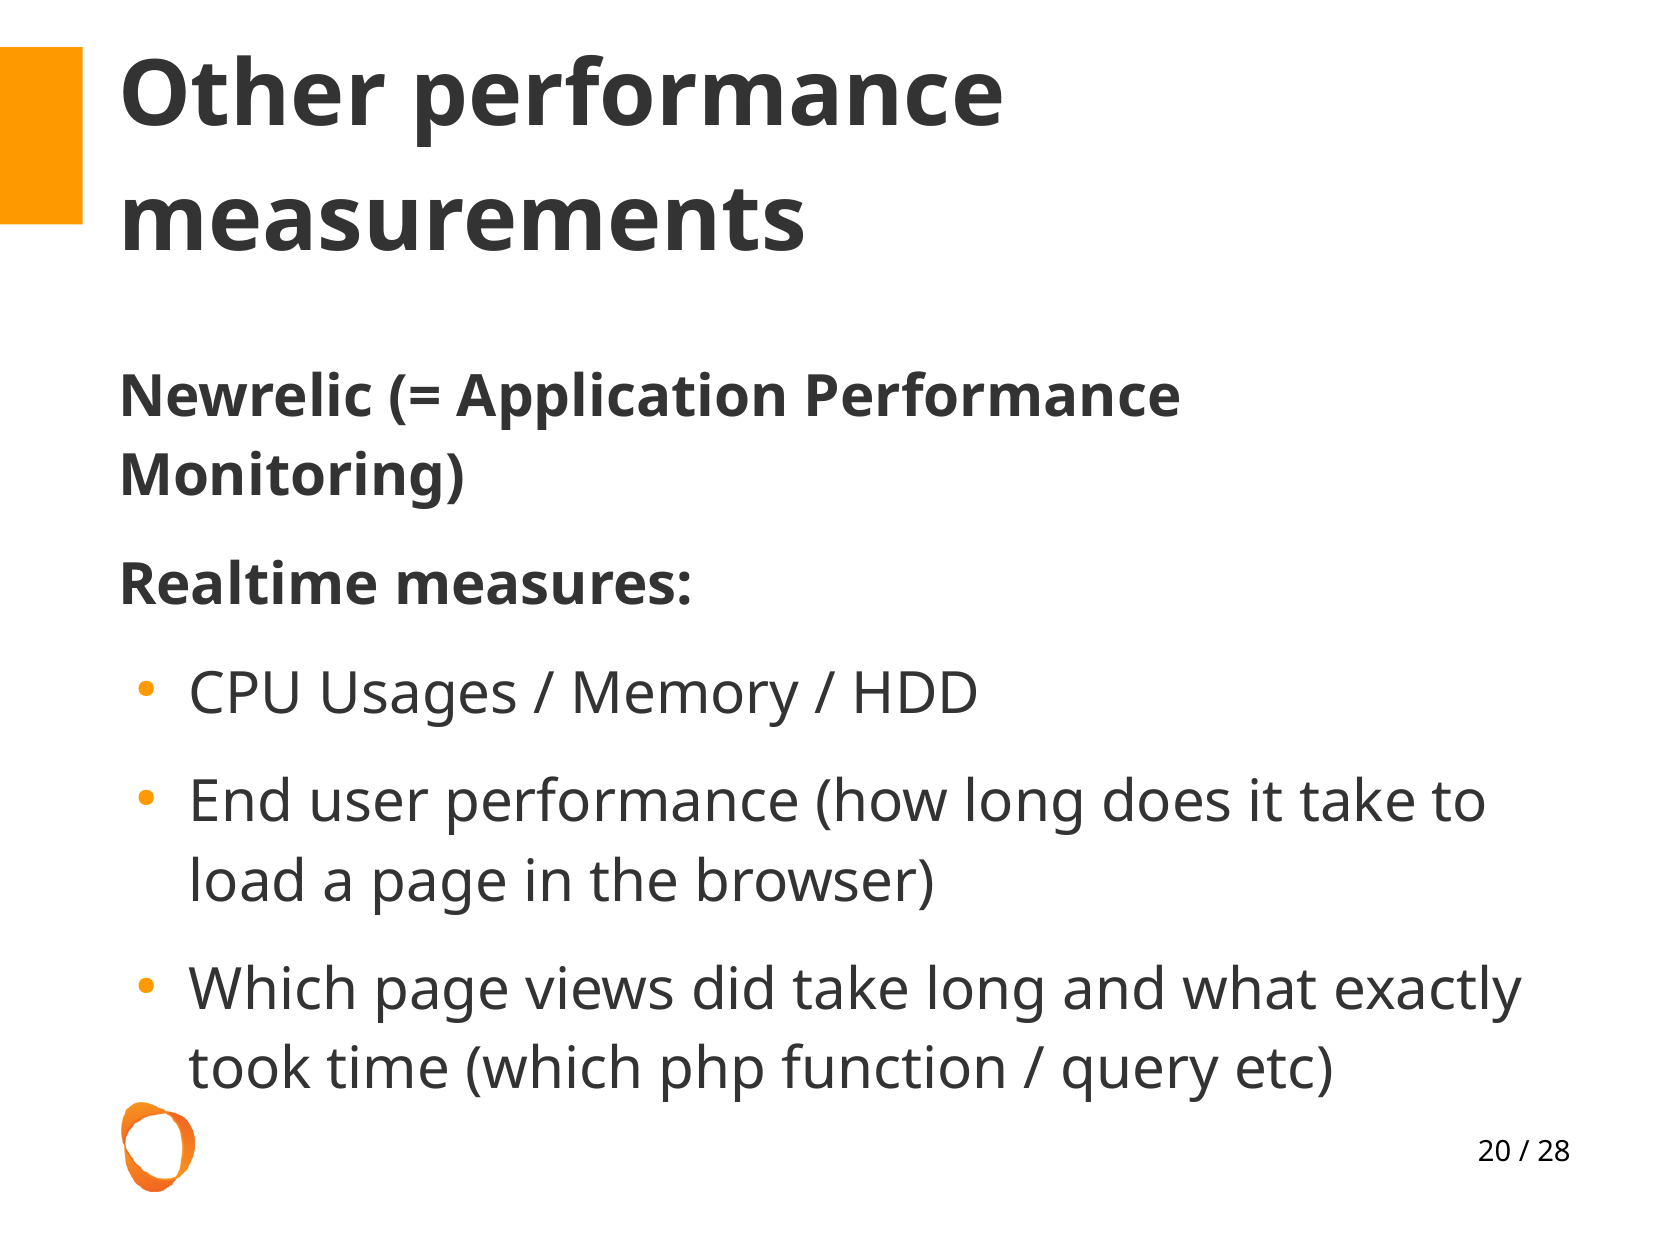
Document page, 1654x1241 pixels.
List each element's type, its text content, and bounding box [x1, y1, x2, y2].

list Newrelic (= Application Performance Monitoring) Realtime measures: CPU Usages / Memory / HDD End user performance (how long does it take to load a page in the browser) Which page views did take long and what exactly took time (which php function / query etc) [118, 354, 1536, 1074]
picture [118, 1101, 196, 1193]
title Other performance measurements [118, 28, 1571, 278]
